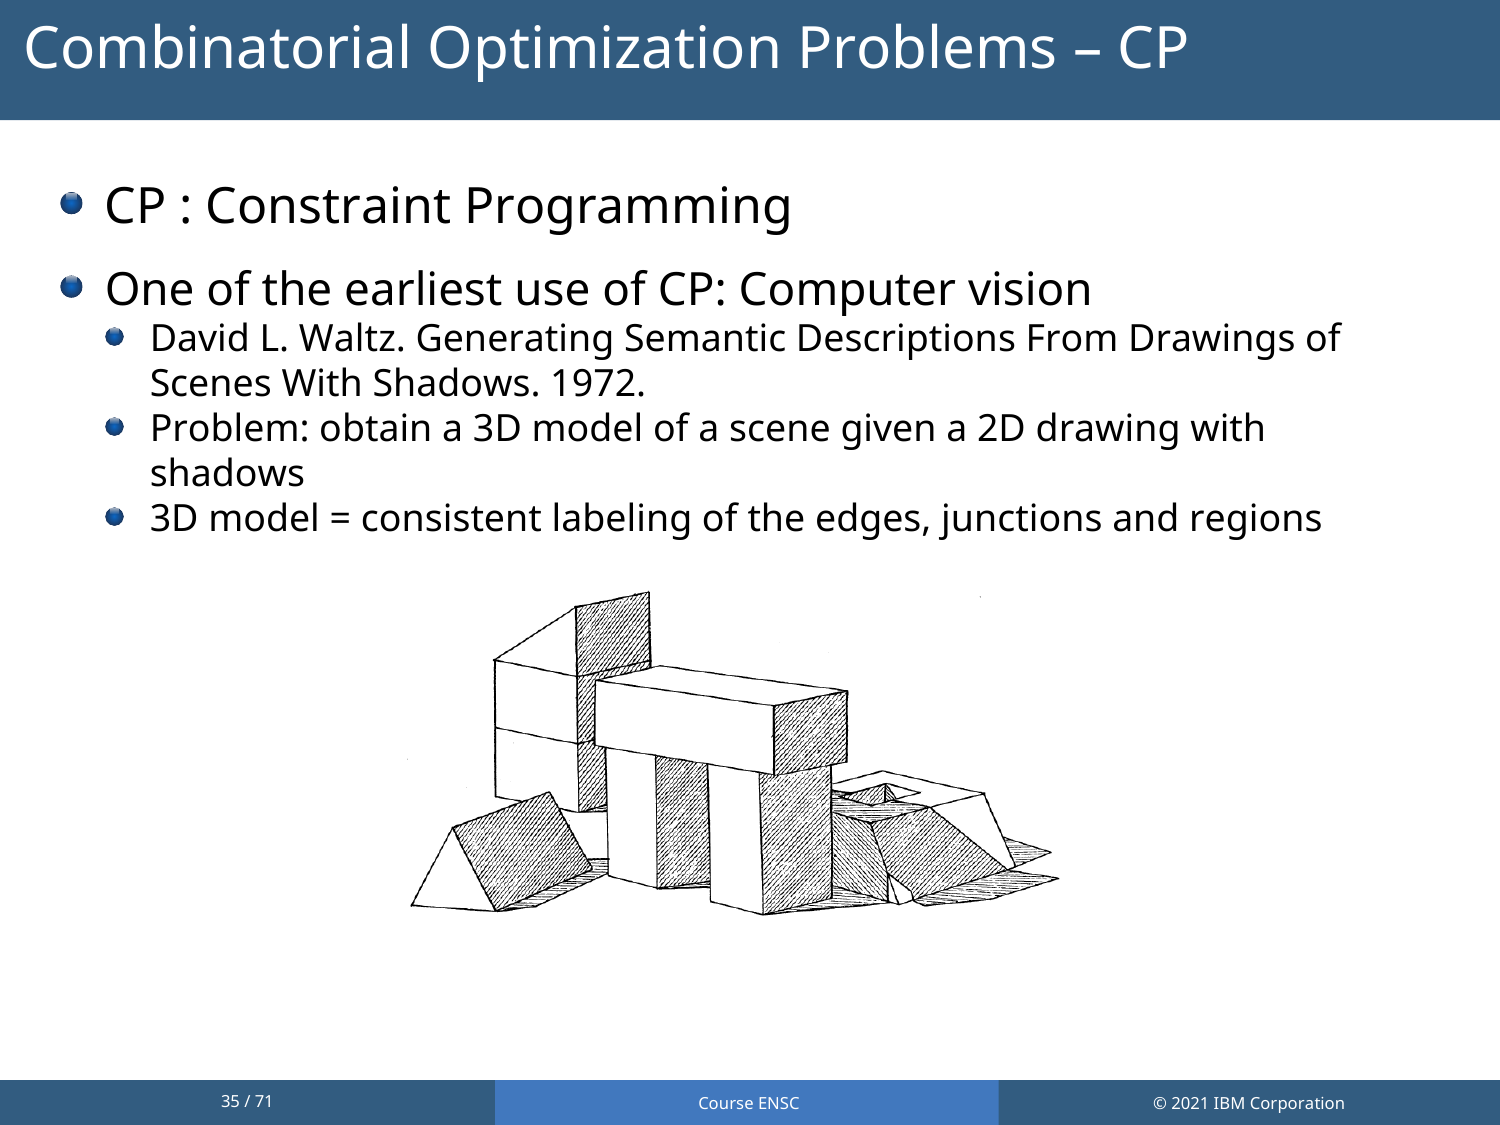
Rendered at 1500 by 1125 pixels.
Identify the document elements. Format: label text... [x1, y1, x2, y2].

list CP : Constraint Programming One of the earliest use of CP: Computer vision David L. Waltz. Generating Semantic Descriptions From Drawings of Scenes With Shadows. 1972. Problem: obtain a 3D model of a scene given a 2D drawing with shadows 3D model = consistent labeling of the edges, junctions and regions [45, 165, 1441, 1036]
picture [394, 555, 1092, 953]
title Combinatorial Optimization Problems – CP [0, 0, 1500, 121]
